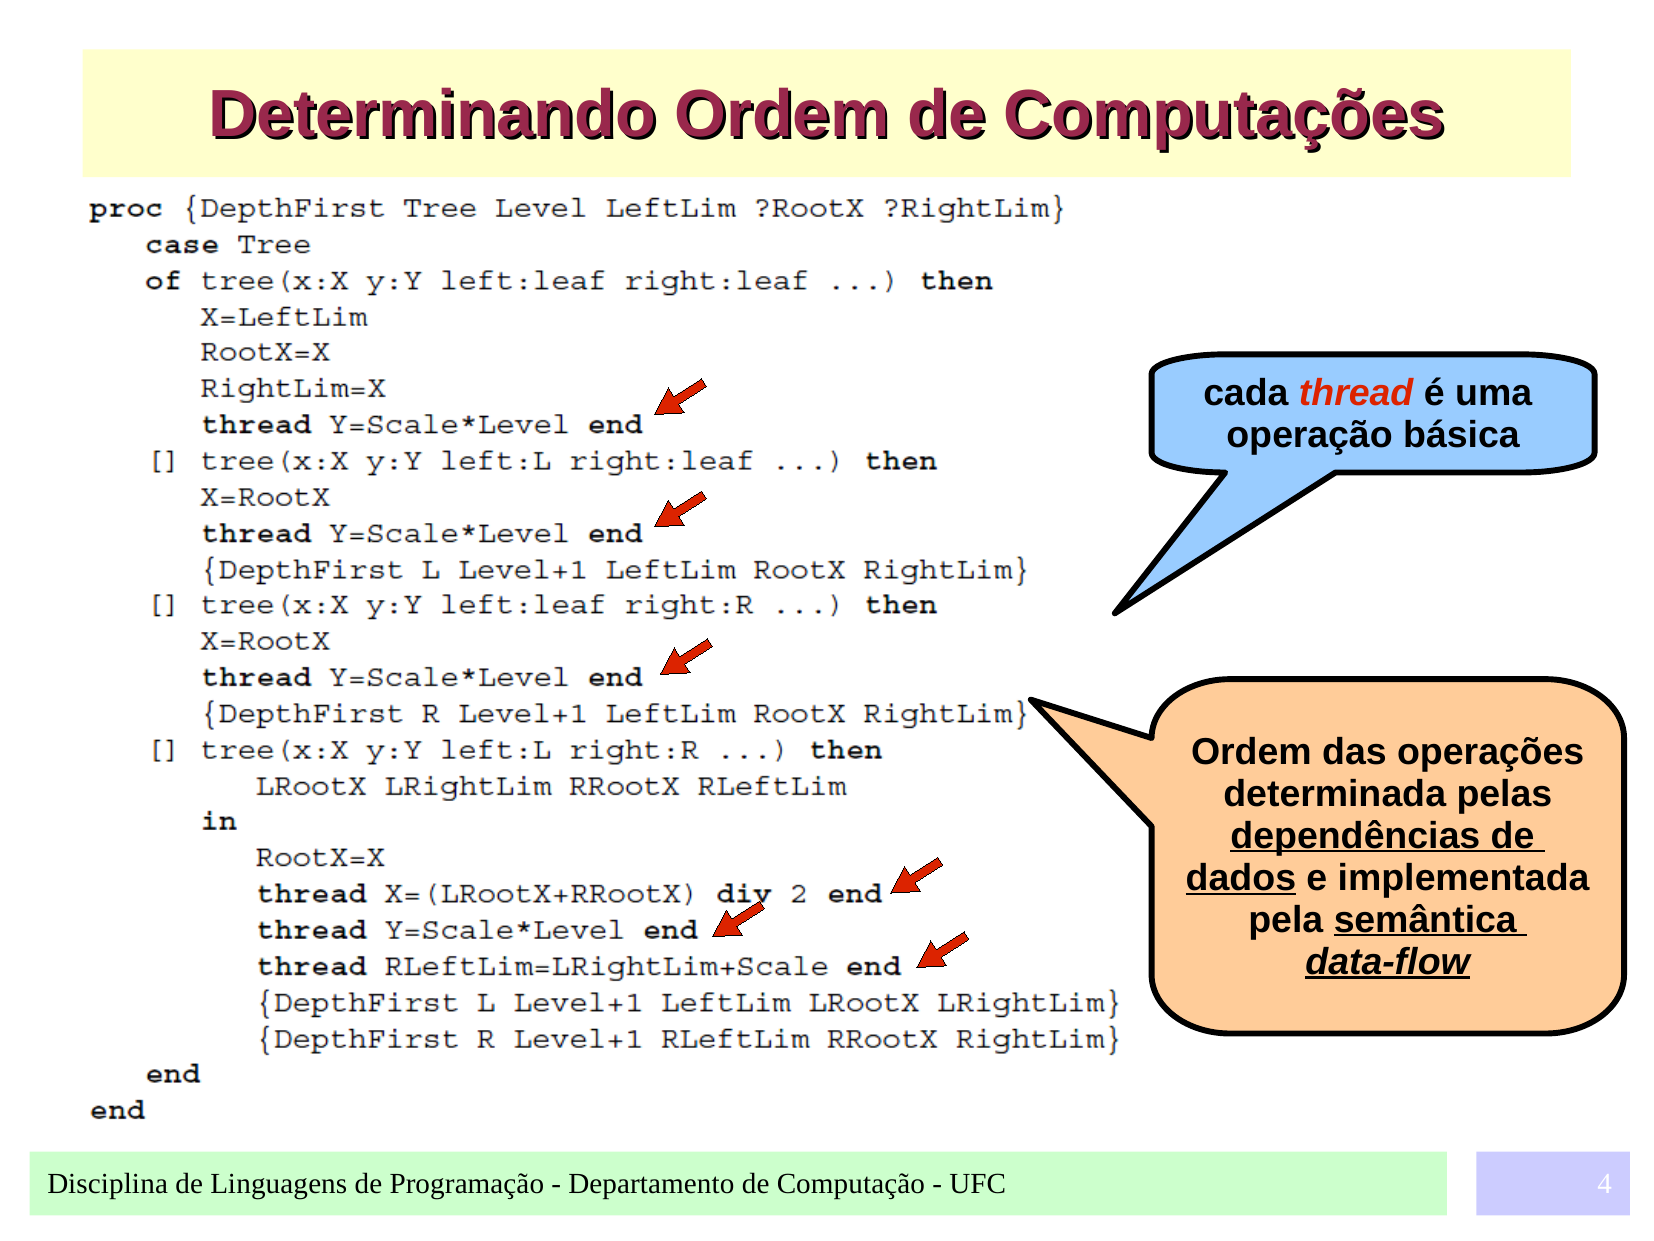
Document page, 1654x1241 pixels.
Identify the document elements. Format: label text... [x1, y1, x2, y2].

text_box Ordem das operações determinada pelas dependências de dados e implementada pela semântica data-flow [1030, 679, 1625, 1034]
title Determinando Ordem de Computações [82, 49, 1571, 178]
picture [88, 185, 1123, 1123]
text_box [916, 931, 969, 968]
text_box [890, 857, 943, 894]
text_box [660, 638, 713, 675]
text_box [654, 491, 707, 527]
text_box cada thread é uma operação básica [1114, 354, 1595, 614]
text_box [712, 901, 765, 937]
text_box [654, 378, 707, 415]
